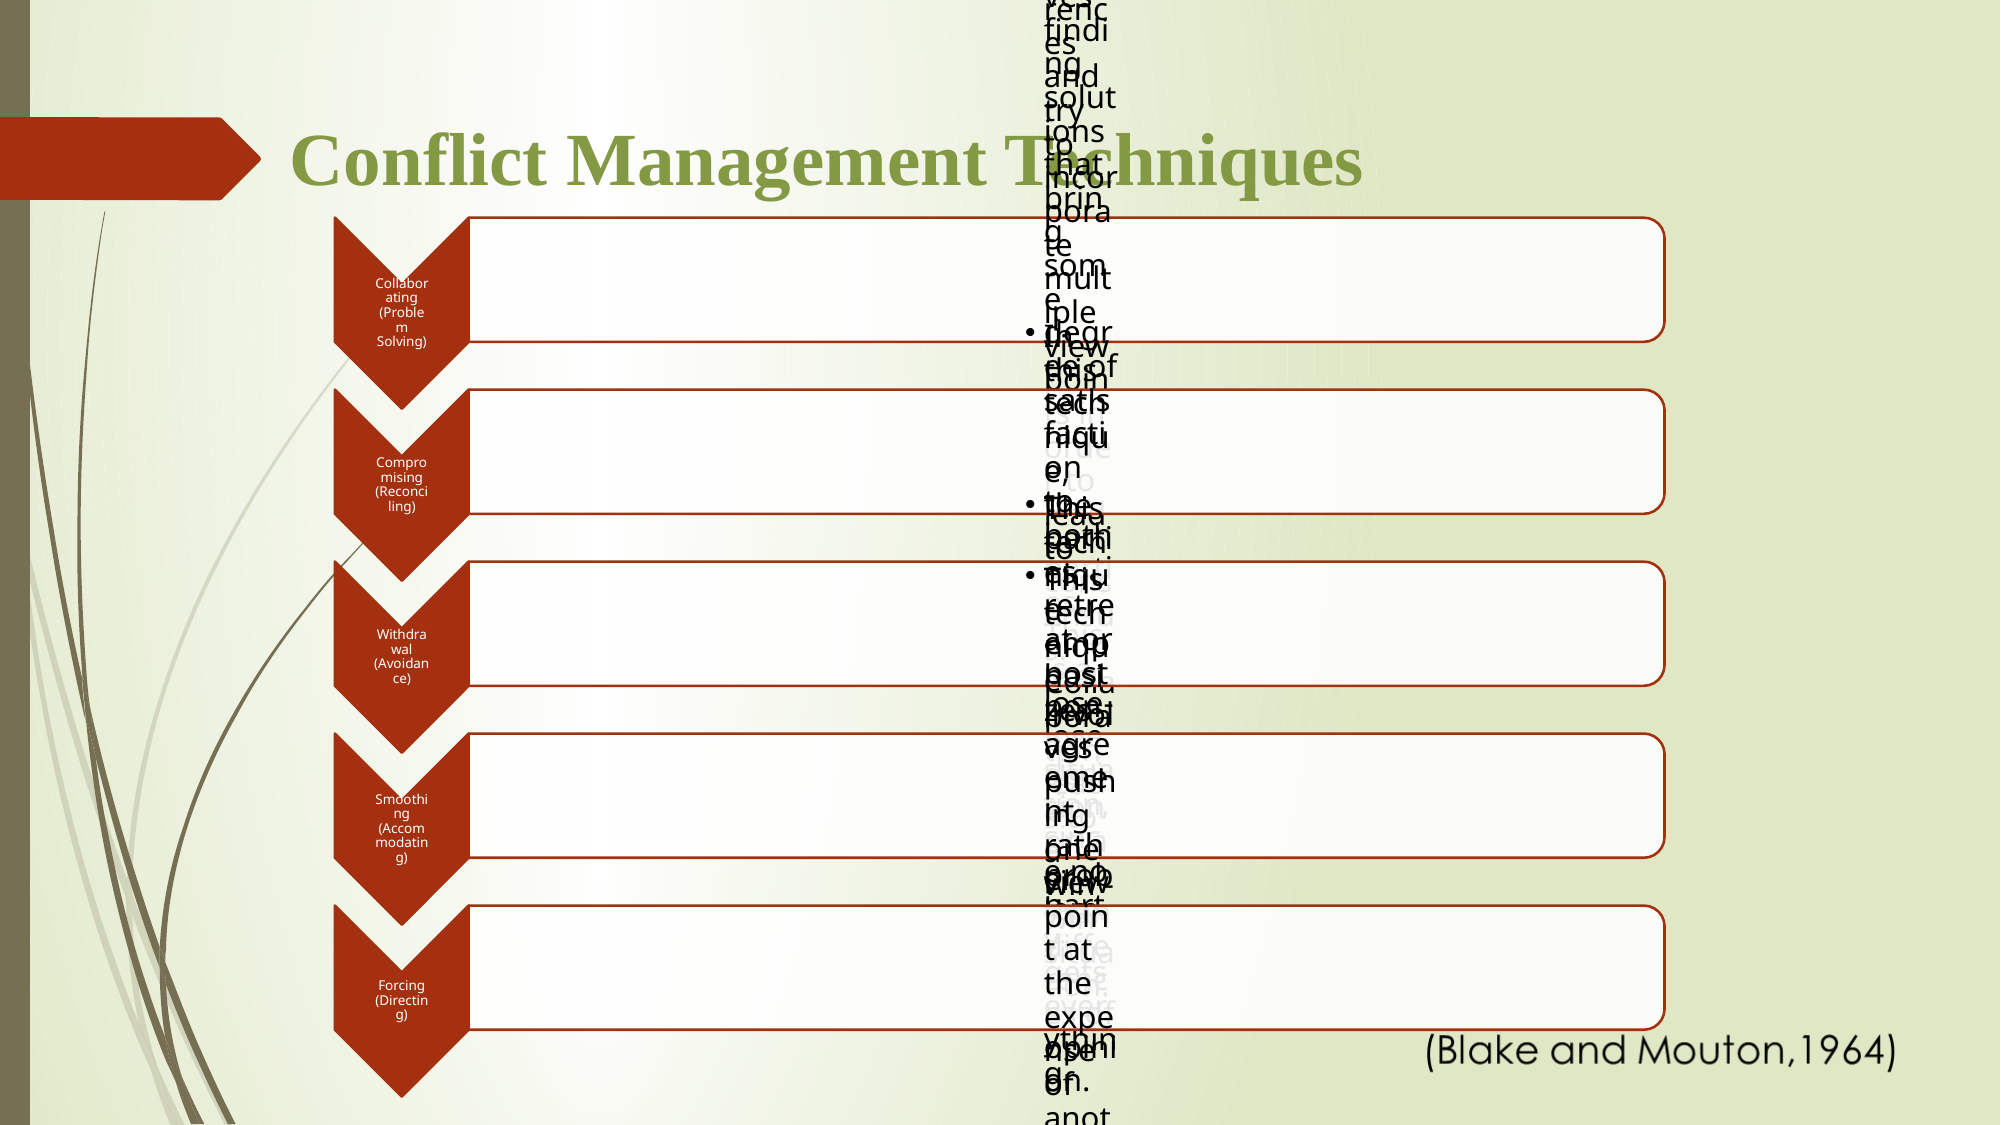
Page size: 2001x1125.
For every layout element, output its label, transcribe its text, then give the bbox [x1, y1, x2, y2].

title Conflict Management Techniques [274, 102, 1638, 219]
text_box Compromising (Reconciling) [334, 389, 469, 581]
text_box This technique involves pushing one viewpoint at the expense of another. It is a win-lose situation. [468, 905, 1665, 1030]
text_box Withdrawal (Avoidance) [334, 561, 469, 753]
text_box In this technique, the parties openly discuss differences and try to incorporate multiple viewpoints in order to lead to consensus. Collaboration leads to a win - win situation. [468, 217, 1665, 342]
text_box This technique emphasizes agreement rather than differences of opinion. [468, 733, 1665, 858]
text_box Forcing (Directing) [334, 905, 469, 1097]
text_box Collaborating (Problem Solving) [334, 217, 469, 409]
picture [1398, 1013, 1931, 1097]
text_box Smoothing (Accommodating) [334, 733, 469, 925]
text_box This technique involves finding solutions that bring some degree of satisfaction to both parties. This is a lose-lose situation, since no party gets everything. [468, 389, 1665, 514]
text_box In this technique, the parties retreat or postpone a decision on a problem. [468, 561, 1665, 686]
